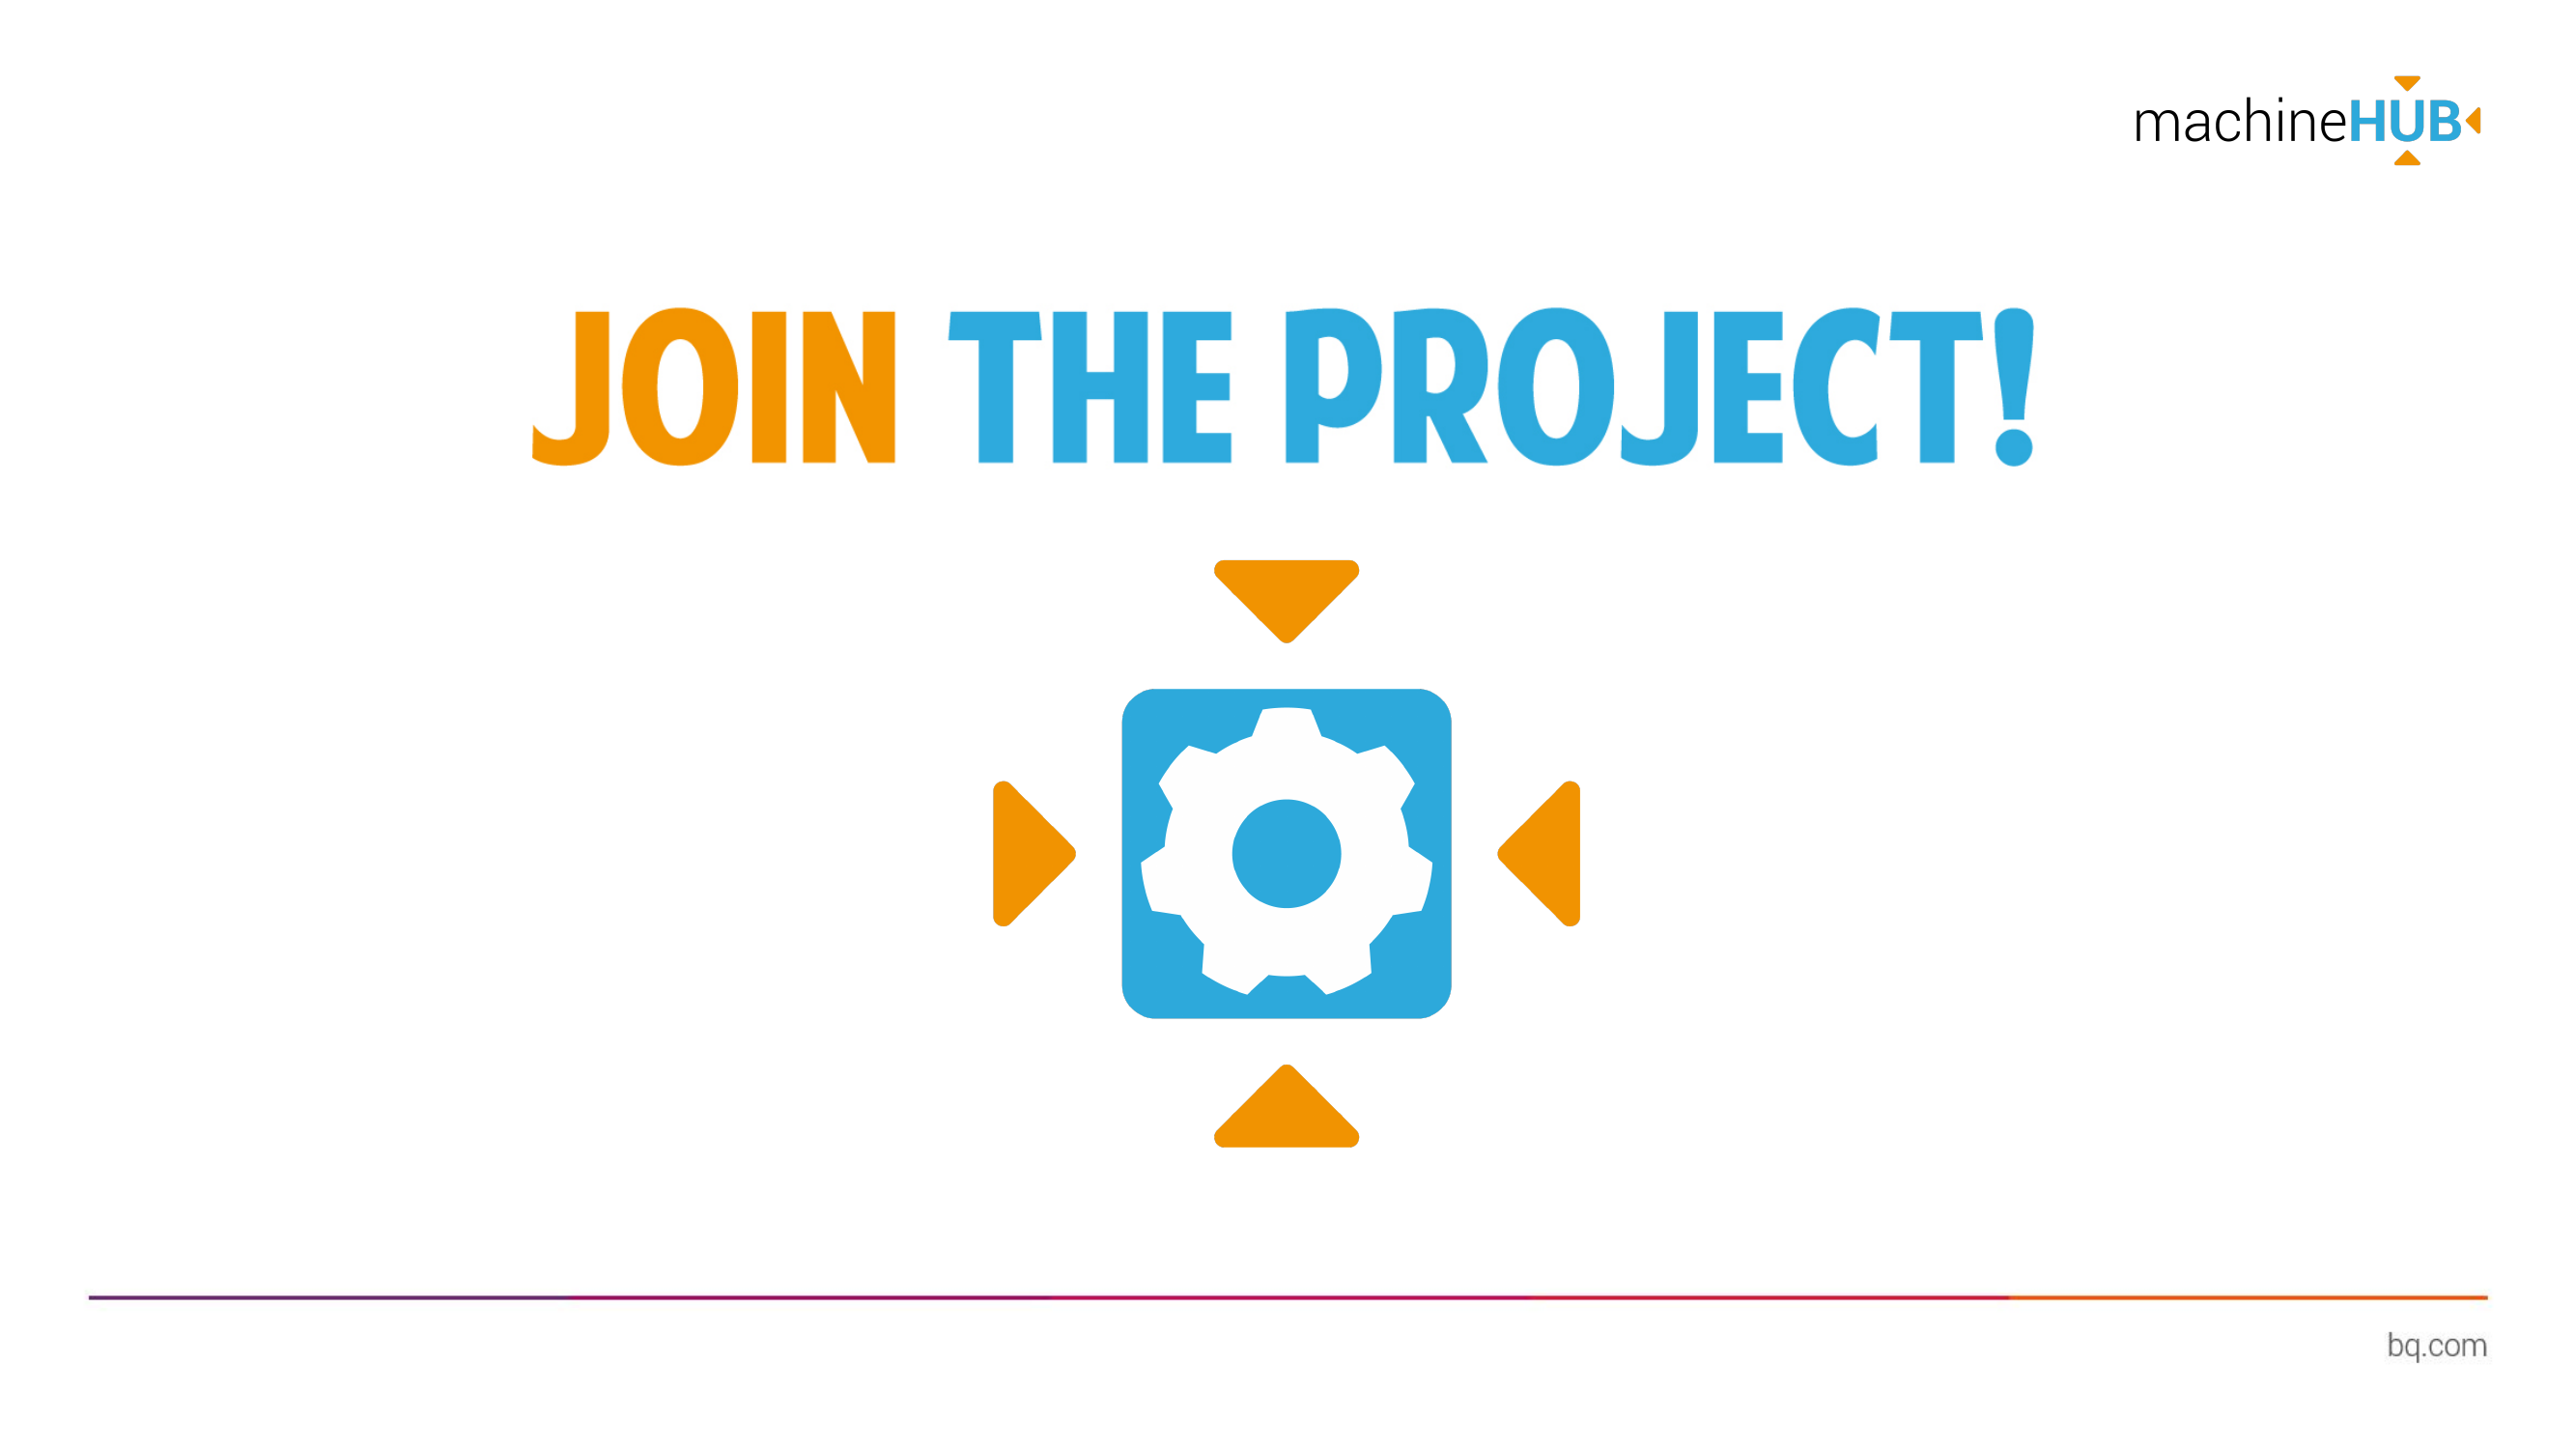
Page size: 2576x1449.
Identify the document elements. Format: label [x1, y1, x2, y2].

picture [0, 542, 2574, 1449]
picture [470, 226, 2103, 535]
picture [2125, 68, 2491, 172]
